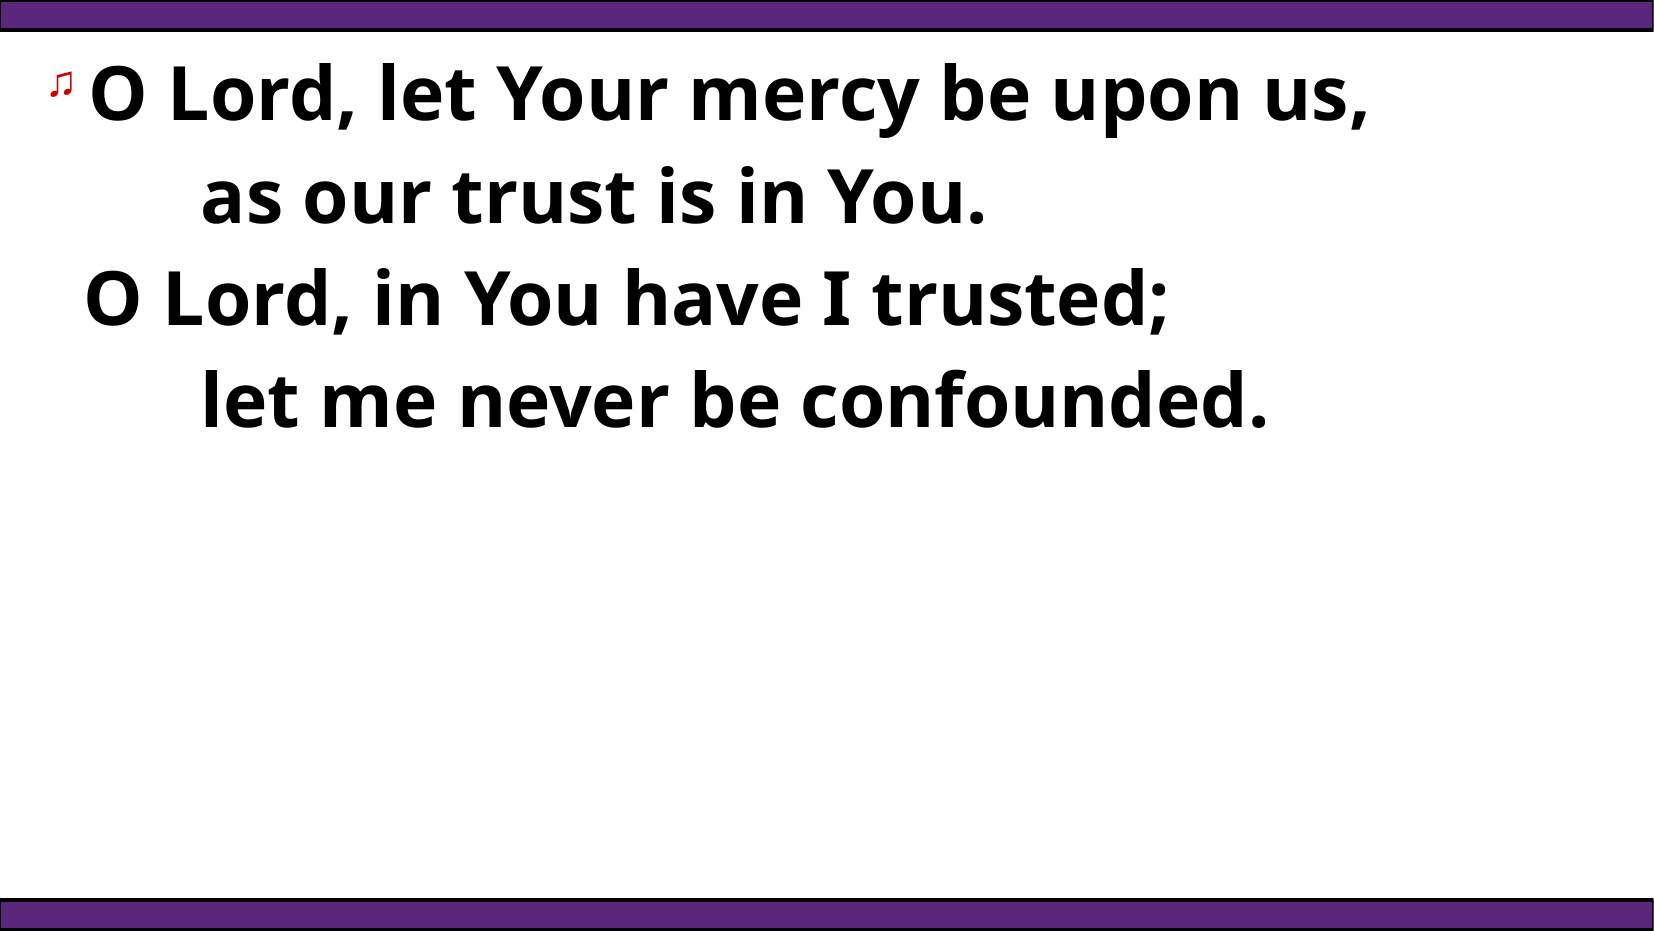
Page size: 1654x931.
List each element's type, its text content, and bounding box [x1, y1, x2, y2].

text_box [0, 900, 1654, 931]
text_box [0, 0, 1654, 31]
text_box ♫ O Lord, let Your mercy be upon us, as our trust is in You. O Lord, in You have I trusted; let me never be confounded. [30, 33, 1591, 448]
picture [0, 31, 1654, 900]
